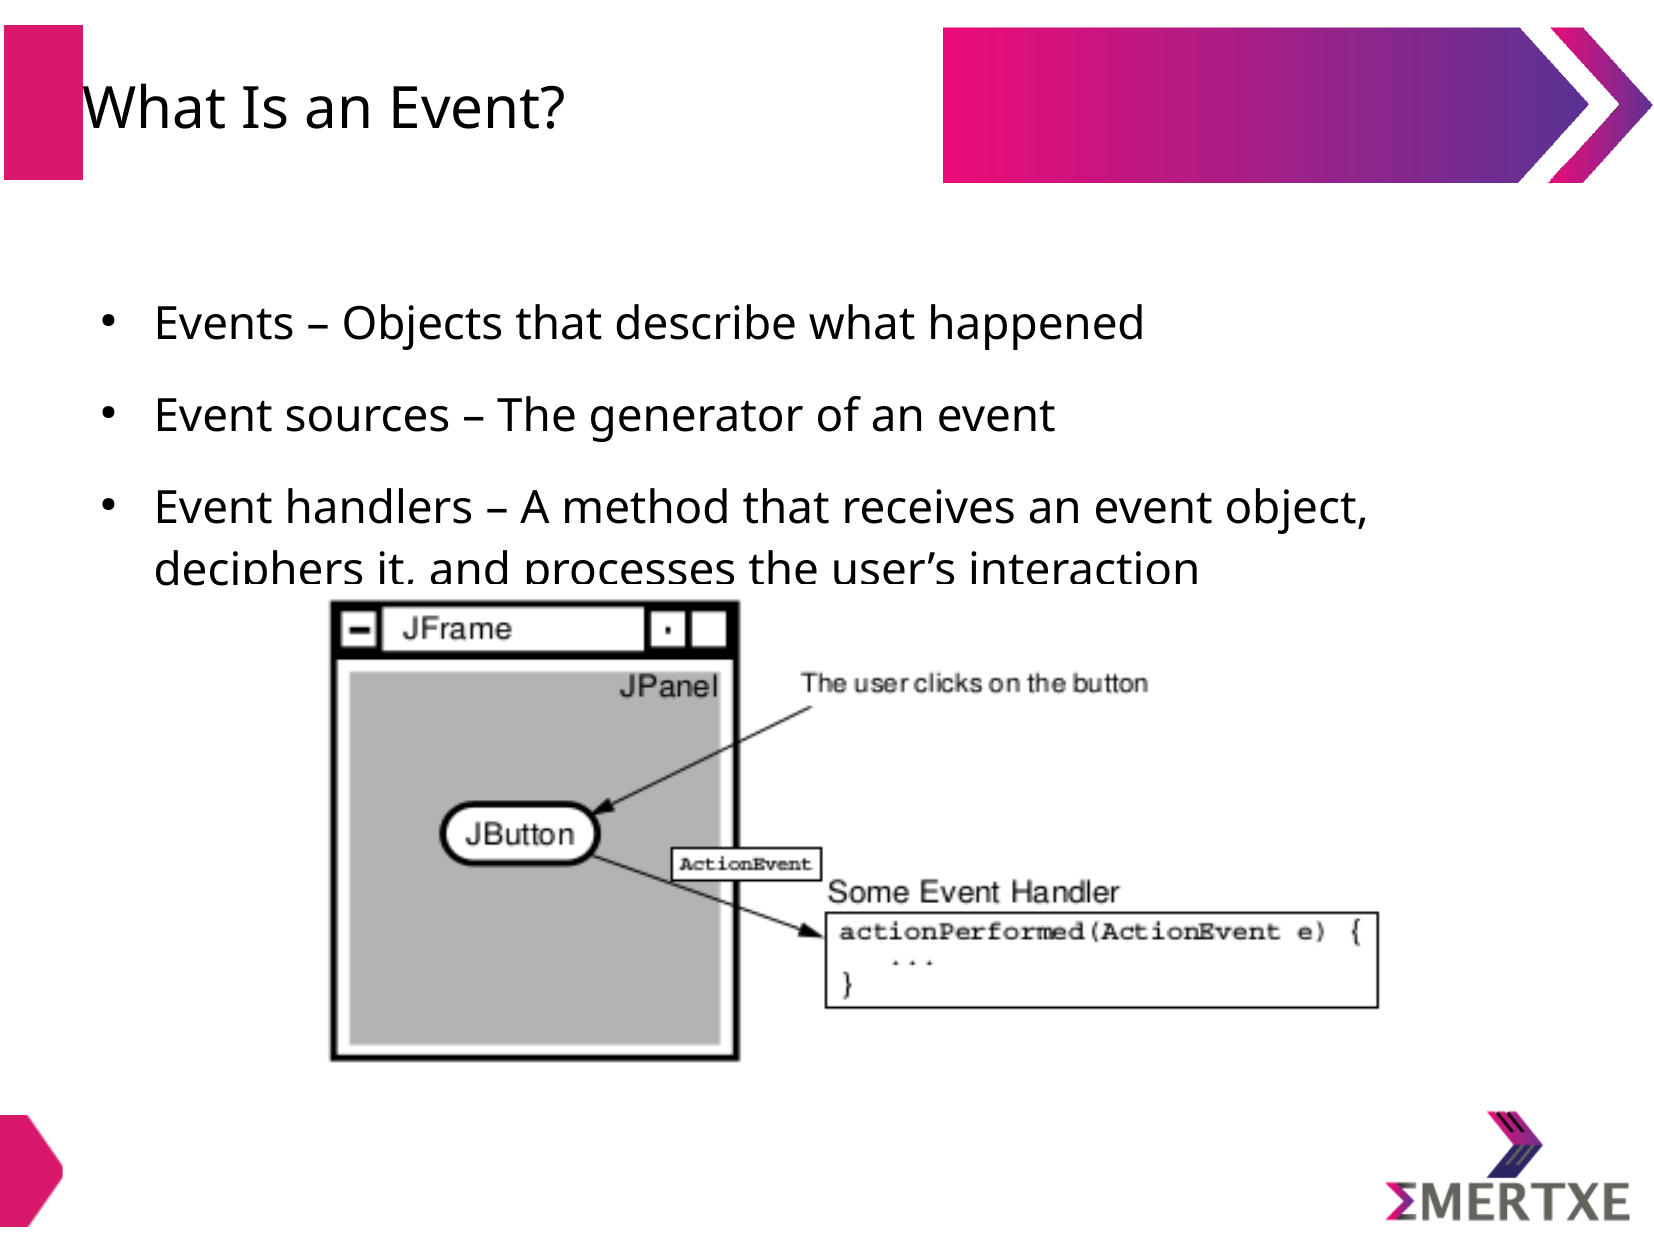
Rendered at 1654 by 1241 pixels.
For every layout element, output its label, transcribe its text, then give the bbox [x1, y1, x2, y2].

picture [1571, 27, 1653, 183]
list Events – Objects that describe what happened Event sources – The generator of an event Event handlers – A method that receives an event object, deciphers it, and processes the user’s interaction [82, 290, 1571, 1010]
title What Is an Event? [82, 2, 1571, 210]
picture [240, 584, 1631, 1221]
